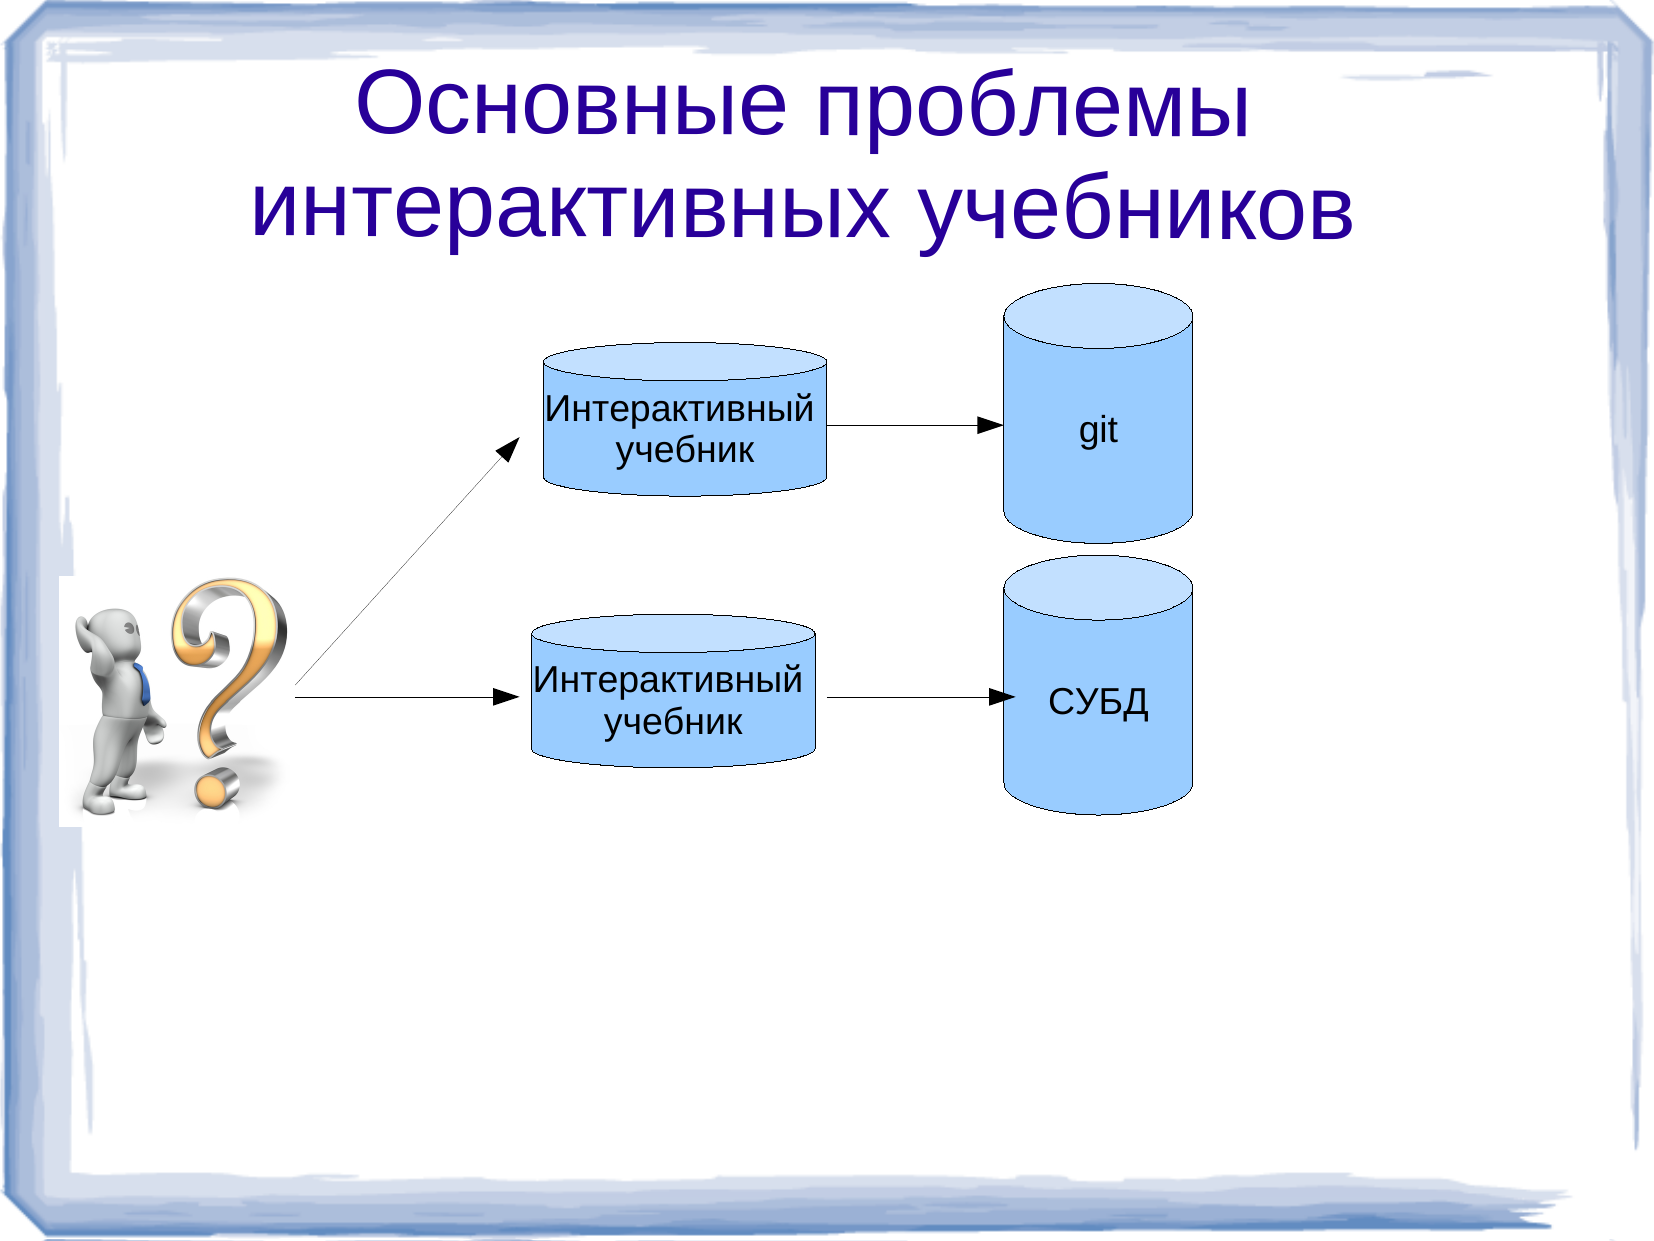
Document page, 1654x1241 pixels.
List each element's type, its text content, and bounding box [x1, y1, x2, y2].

text_box Интерактивный учебник [531, 634, 816, 768]
picture [0, 0, 1654, 1241]
text_box СУБД [1003, 589, 1193, 816]
text_box git [1003, 317, 1193, 544]
text_box Интерактивный учебник [543, 364, 827, 497]
title Основные проблемы интерактивных учебников [59, 49, 1548, 260]
